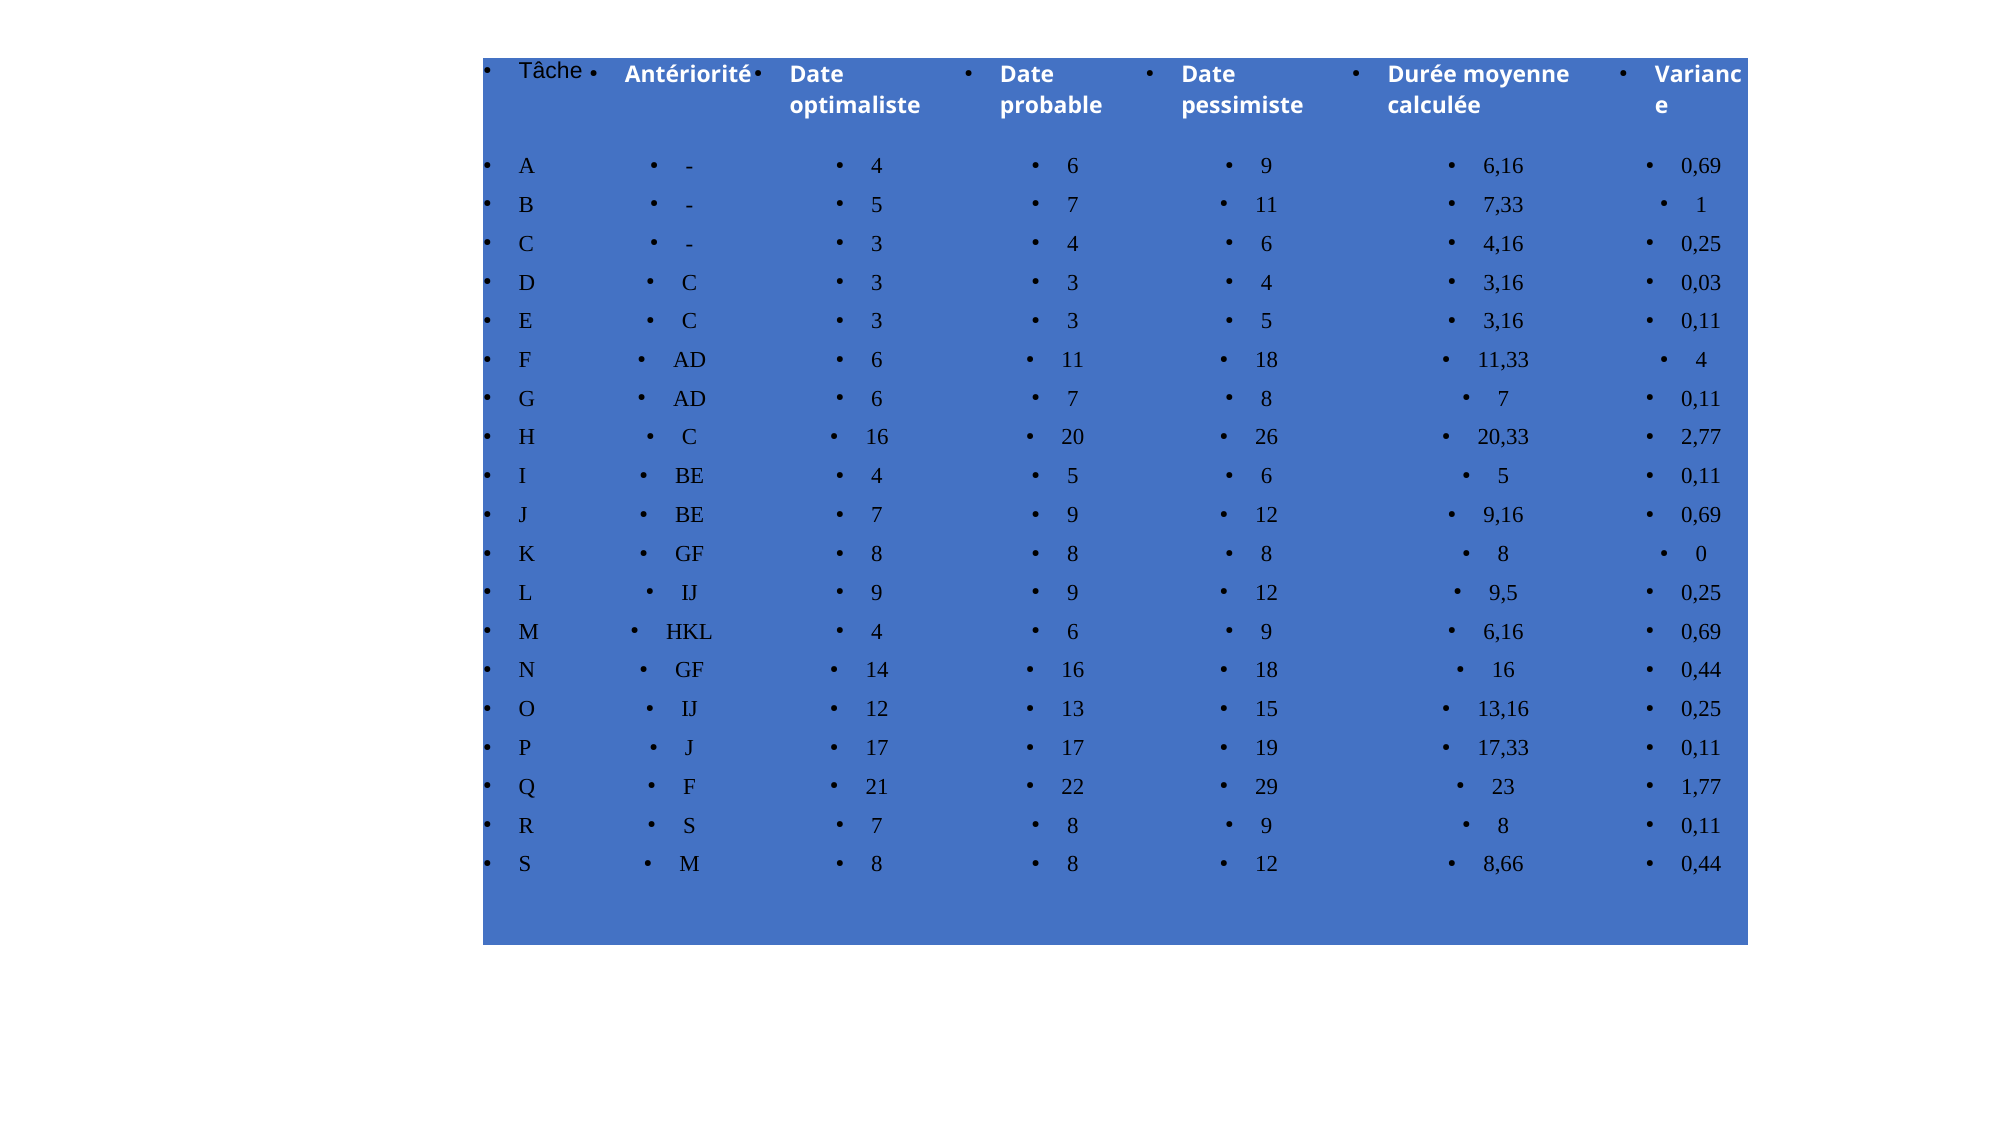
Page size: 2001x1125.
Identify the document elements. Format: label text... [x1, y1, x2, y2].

table_cell M [483, 619, 590, 657]
table_cell 1,77 [1619, 774, 1748, 813]
table_cell 20,33 [1352, 425, 1619, 463]
table_cell J [483, 502, 590, 541]
table_cell 9 [965, 502, 1146, 541]
table_cell 19 [1146, 735, 1352, 774]
table_cell BE [590, 502, 754, 541]
table_cell 23 [1352, 774, 1619, 813]
table_cell 18 [1146, 347, 1352, 386]
table_cell AD [590, 347, 754, 386]
table_cell E [483, 308, 590, 347]
table_cell 0,25 [1619, 580, 1748, 619]
table_cell 21 [754, 774, 965, 813]
table_cell 0,69 [1619, 153, 1748, 192]
table_cell 3 [965, 308, 1146, 347]
table_cell Q [483, 774, 590, 813]
table_cell 0,44 [1619, 657, 1748, 696]
table_cell 8,66 [1352, 851, 1619, 945]
table_cell A [483, 153, 590, 192]
table_cell IJ [590, 580, 754, 619]
table_cell D [483, 269, 590, 308]
table_cell P [483, 735, 590, 774]
table_cell AD [590, 386, 754, 425]
table_cell - [590, 153, 754, 192]
table_cell 8 [754, 541, 965, 580]
table_cell 16 [1352, 657, 1619, 696]
table_cell C [483, 231, 590, 269]
table_cell 9 [1146, 153, 1352, 192]
table_cell 12 [1146, 851, 1352, 945]
table_cell - [590, 231, 754, 269]
table_cell 0,11 [1619, 735, 1748, 774]
table_cell S [483, 851, 590, 945]
table_header Antériorité [590, 58, 754, 153]
table_header Durée moyenne calculée [1352, 58, 1619, 153]
table_cell 4 [754, 619, 965, 657]
table_cell 4 [754, 153, 965, 192]
table_cell 6,16 [1352, 153, 1619, 192]
table_cell 0,25 [1619, 696, 1748, 735]
table_cell C [590, 308, 754, 347]
table_cell 4,16 [1352, 231, 1619, 269]
table_cell IJ [590, 696, 754, 735]
table_cell 13,16 [1352, 696, 1619, 735]
table_cell 11 [965, 347, 1146, 386]
table_cell N [483, 657, 590, 696]
table_cell 16 [965, 657, 1146, 696]
table_cell 3 [754, 231, 965, 269]
table_cell 8 [965, 541, 1146, 580]
table_cell M [590, 851, 754, 945]
table_cell R [483, 813, 590, 851]
table_cell 20 [965, 425, 1146, 463]
table_cell 8 [1146, 541, 1352, 580]
table_cell 0 [1619, 541, 1748, 580]
table_cell 12 [1146, 502, 1352, 541]
table_cell 6 [1146, 231, 1352, 269]
table_cell 5 [1146, 308, 1352, 347]
table_cell 8 [965, 851, 1146, 945]
table_cell C [590, 269, 754, 308]
table_cell H [483, 425, 590, 463]
table_cell 17 [965, 735, 1146, 774]
table_cell 3,16 [1352, 269, 1619, 308]
table_cell 16 [754, 425, 965, 463]
table_cell - [590, 192, 754, 231]
table_cell 26 [1146, 425, 1352, 463]
table_cell J [590, 735, 754, 774]
table_cell 0,25 [1619, 231, 1748, 269]
table_cell 7 [1352, 386, 1619, 425]
table_cell 0,11 [1619, 813, 1748, 851]
table_cell 0,69 [1619, 502, 1748, 541]
table_cell HKL [590, 619, 754, 657]
table_cell 4 [754, 463, 965, 502]
table_cell GF [590, 541, 754, 580]
table_cell 7 [754, 502, 965, 541]
table_cell 6 [965, 153, 1146, 192]
table_cell 6 [965, 619, 1146, 657]
table_cell 9 [965, 580, 1146, 619]
table_cell 4 [965, 231, 1146, 269]
table_cell 0,11 [1619, 308, 1748, 347]
table_cell 9 [754, 580, 965, 619]
table_cell 0,44 [1619, 851, 1748, 945]
table_cell F [590, 774, 754, 813]
table_cell 17,33 [1352, 735, 1619, 774]
table_cell 11,33 [1352, 347, 1619, 386]
table_cell 7 [965, 192, 1146, 231]
table_cell 0,11 [1619, 463, 1748, 502]
table_cell GF [590, 657, 754, 696]
table_header Date optimaliste [754, 58, 965, 153]
table_cell S [590, 813, 754, 851]
table_header Tâche [483, 58, 590, 153]
table_cell F [483, 347, 590, 386]
table_cell 8 [1352, 541, 1619, 580]
table_cell 12 [754, 696, 965, 735]
table_cell 4 [1146, 269, 1352, 308]
table_cell 17 [754, 735, 965, 774]
table_cell 7 [965, 386, 1146, 425]
table_cell 3 [965, 269, 1146, 308]
table_cell 3 [754, 308, 965, 347]
table_cell K [483, 541, 590, 580]
table_cell 22 [965, 774, 1146, 813]
table_cell 8 [1352, 813, 1619, 851]
table_cell 6 [754, 347, 965, 386]
table_cell 9 [1146, 619, 1352, 657]
table_cell 12 [1146, 580, 1352, 619]
table_header Variance [1619, 58, 1748, 153]
table_cell 6 [1146, 463, 1352, 502]
table_cell 1 [1619, 192, 1748, 231]
table_cell 29 [1146, 774, 1352, 813]
table_cell 0,11 [1619, 386, 1748, 425]
table_cell 8 [965, 813, 1146, 851]
table_cell G [483, 386, 590, 425]
table_cell 11 [1146, 192, 1352, 231]
table_cell 8 [754, 851, 965, 945]
table_cell 3 [754, 269, 965, 308]
table_cell 0,03 [1619, 269, 1748, 308]
table_cell 6,16 [1352, 619, 1619, 657]
table_cell 2,77 [1619, 425, 1748, 463]
table_cell 7 [754, 813, 965, 851]
table_cell 7,33 [1352, 192, 1619, 231]
table_cell 14 [754, 657, 965, 696]
table_cell 5 [1352, 463, 1619, 502]
table_cell B [483, 192, 590, 231]
table_cell 5 [754, 192, 965, 231]
table_cell I [483, 463, 590, 502]
table_cell 13 [965, 696, 1146, 735]
table_cell C [590, 425, 754, 463]
table_cell 5 [965, 463, 1146, 502]
table_cell 4 [1619, 347, 1748, 386]
table_cell 0,69 [1619, 619, 1748, 657]
table_cell L [483, 580, 590, 619]
table_header Date probable [965, 58, 1146, 153]
table_cell BE [590, 463, 754, 502]
table_cell 9,16 [1352, 502, 1619, 541]
table_cell 6 [754, 386, 965, 425]
table_cell 3,16 [1352, 308, 1619, 347]
table_cell O [483, 696, 590, 735]
table_cell 9 [1146, 813, 1352, 851]
table_header Date pessimiste [1146, 58, 1352, 153]
table_cell 15 [1146, 696, 1352, 735]
table_cell 18 [1146, 657, 1352, 696]
table_cell 9,5 [1352, 580, 1619, 619]
table_cell 8 [1146, 386, 1352, 425]
